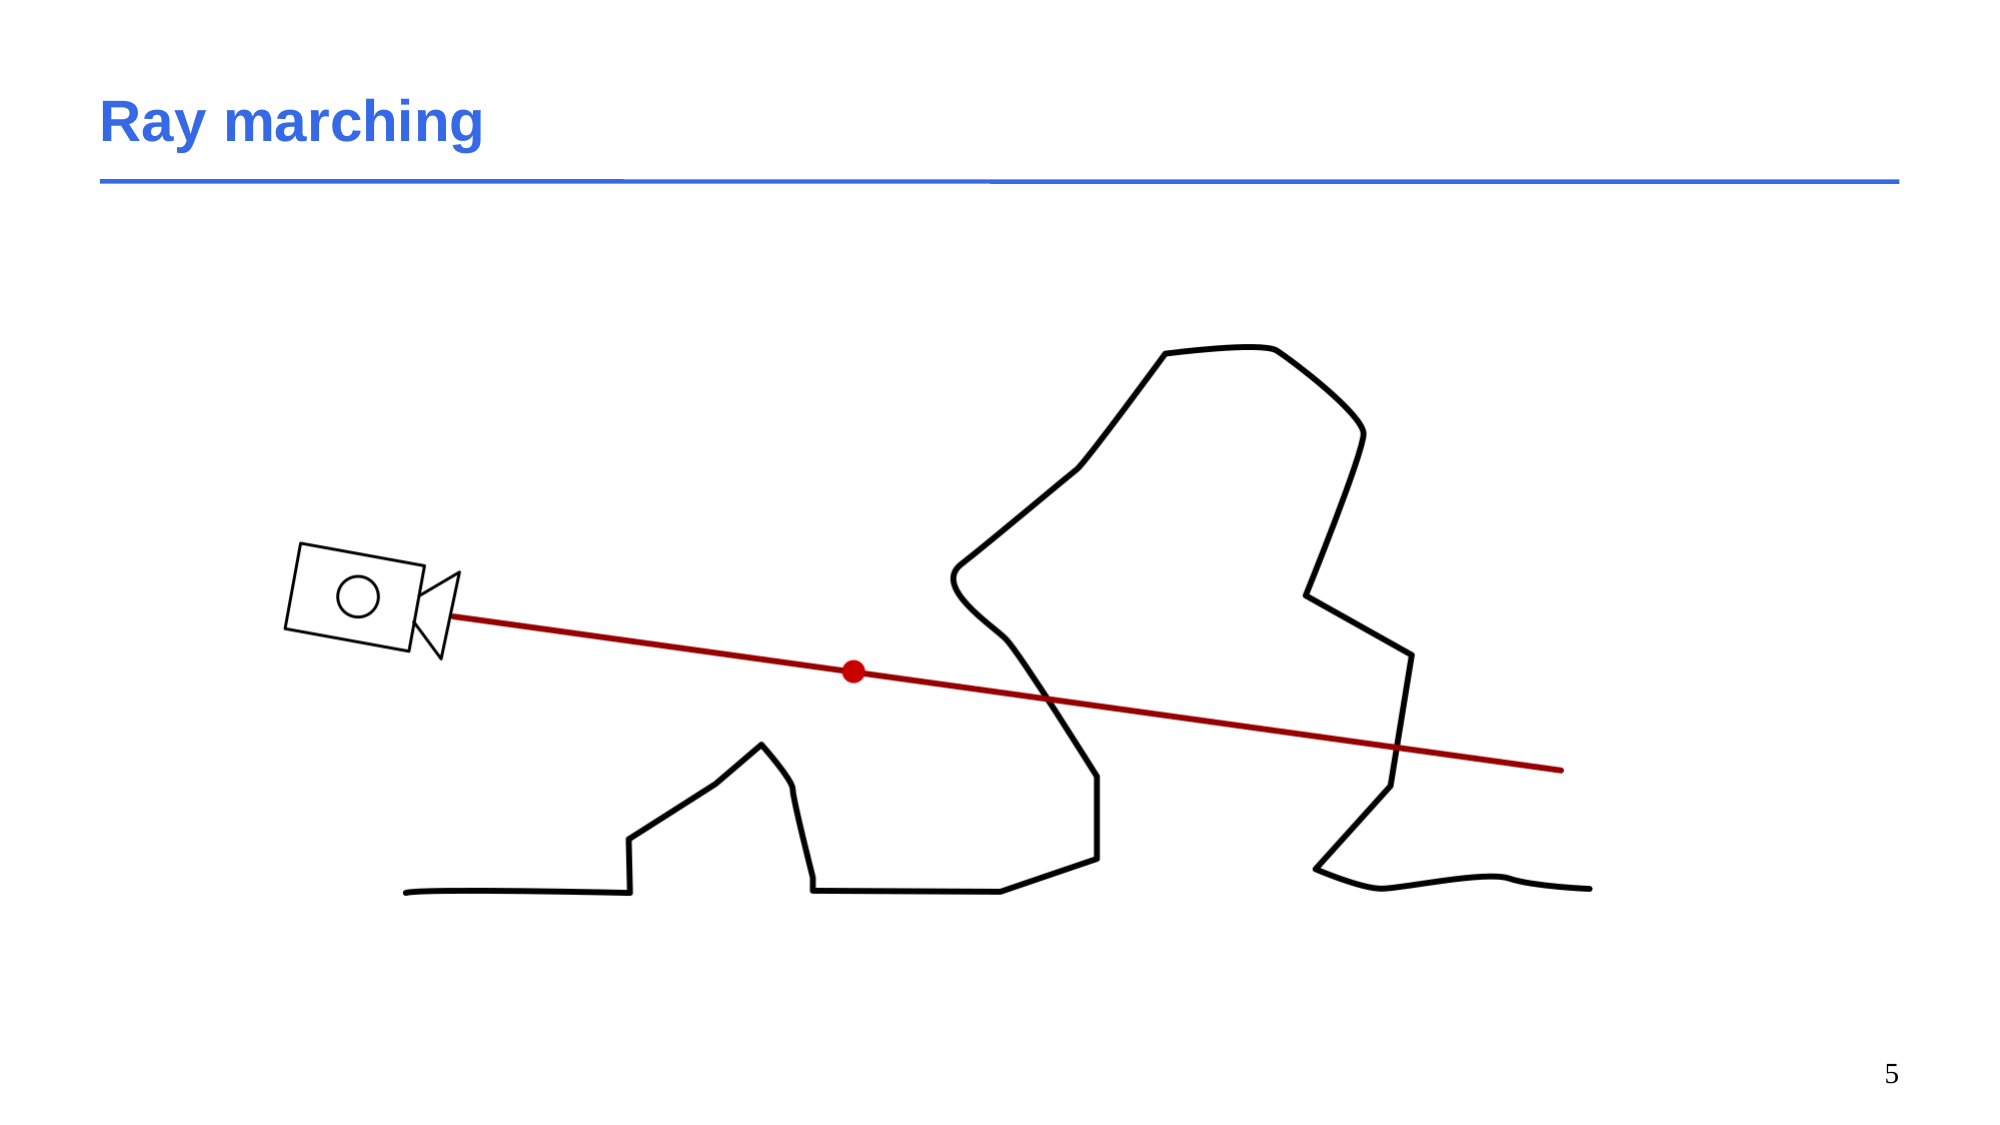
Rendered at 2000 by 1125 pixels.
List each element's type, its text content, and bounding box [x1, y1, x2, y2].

title Ray marching [99, 27, 1900, 215]
picture [176, 302, 1726, 1048]
